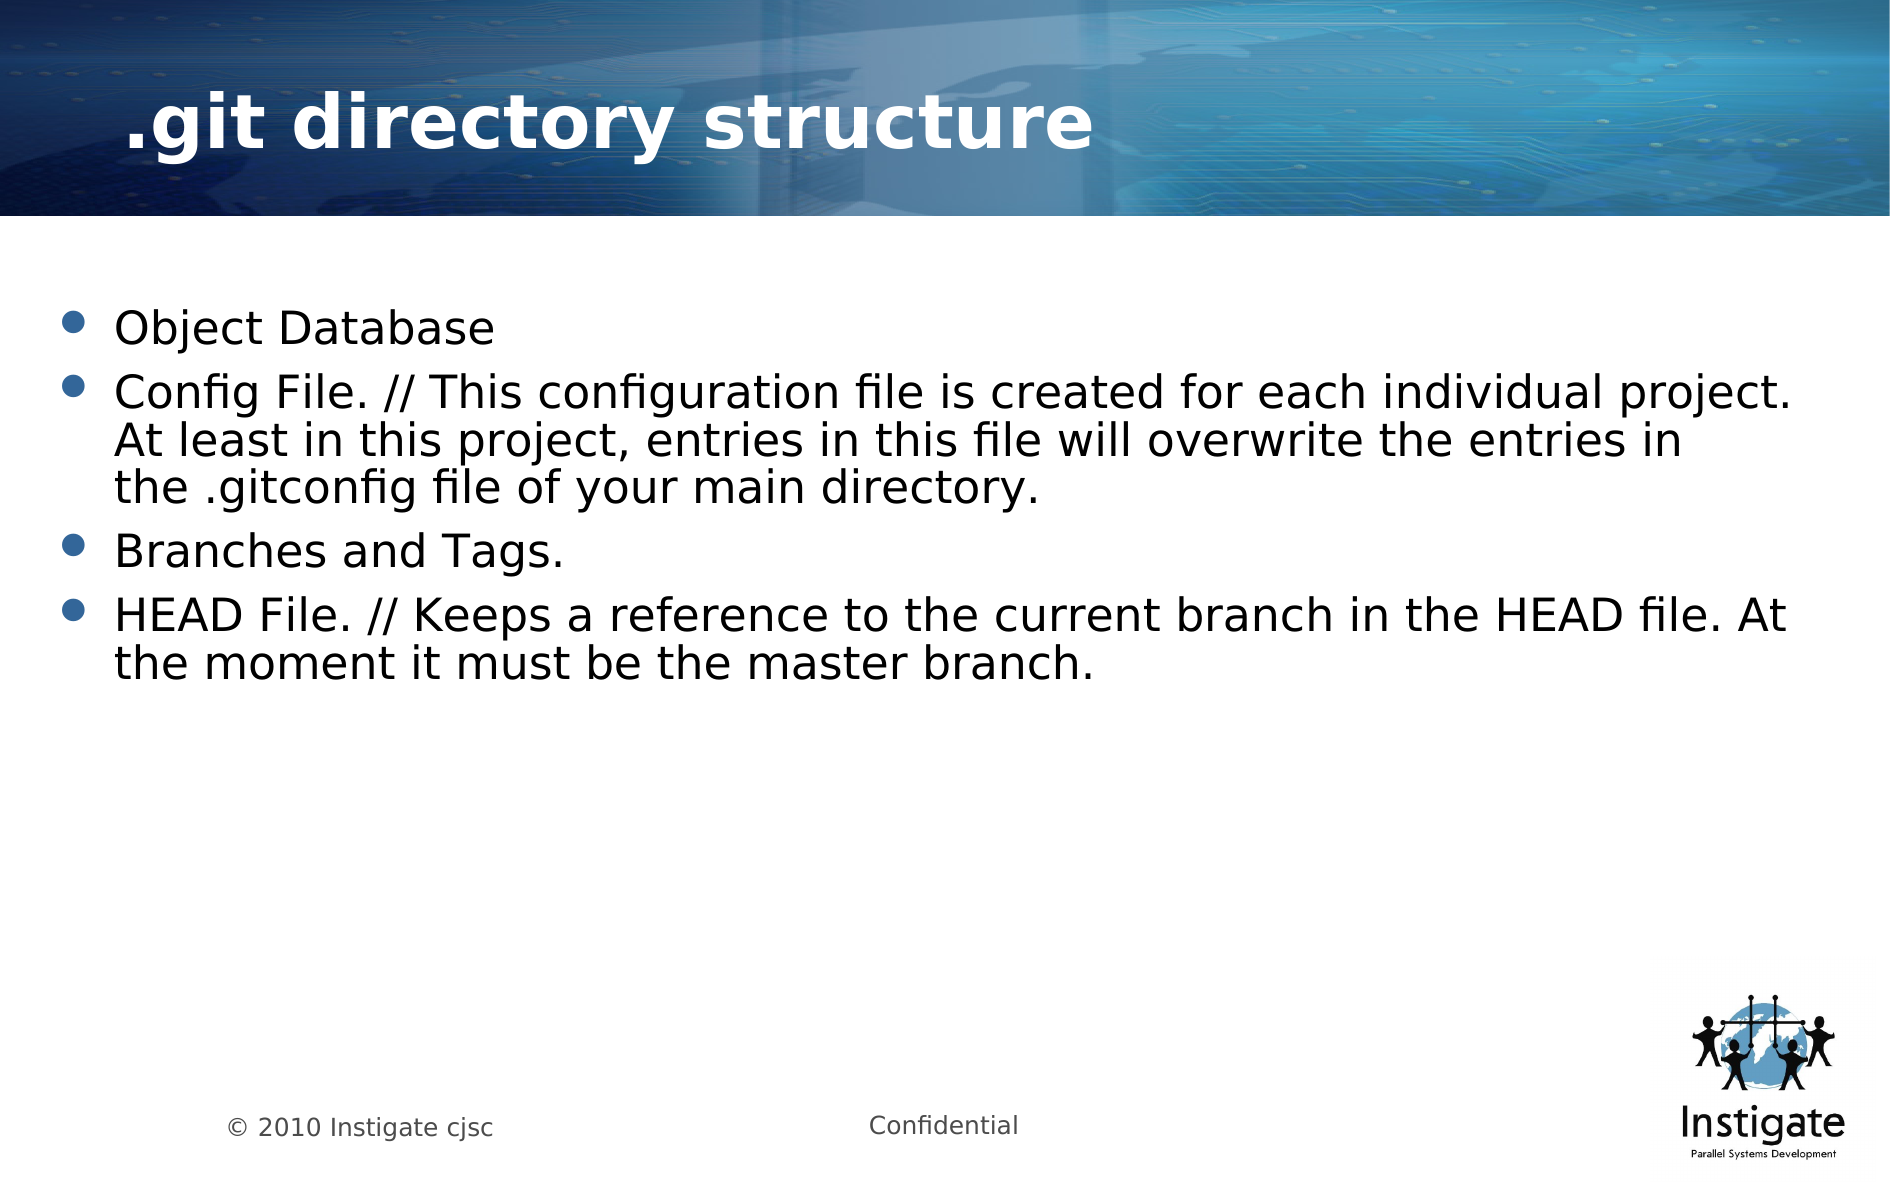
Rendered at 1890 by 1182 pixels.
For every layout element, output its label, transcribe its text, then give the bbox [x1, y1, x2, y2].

list Object Database Config File. // This configuration file is created for each individual project. At least in this project, entries in this file will overwrite the entries in the .gitconfig file of your main directory. Branches and Tags. HEAD File. // Keeps a reference to the current branch in the HEAD file. At the moment it must be the master branch. [59, 236, 1831, 1001]
picture [1650, 956, 1876, 1182]
picture [0, 0, 1890, 216]
title .git directory structure [94, 54, 1793, 210]
